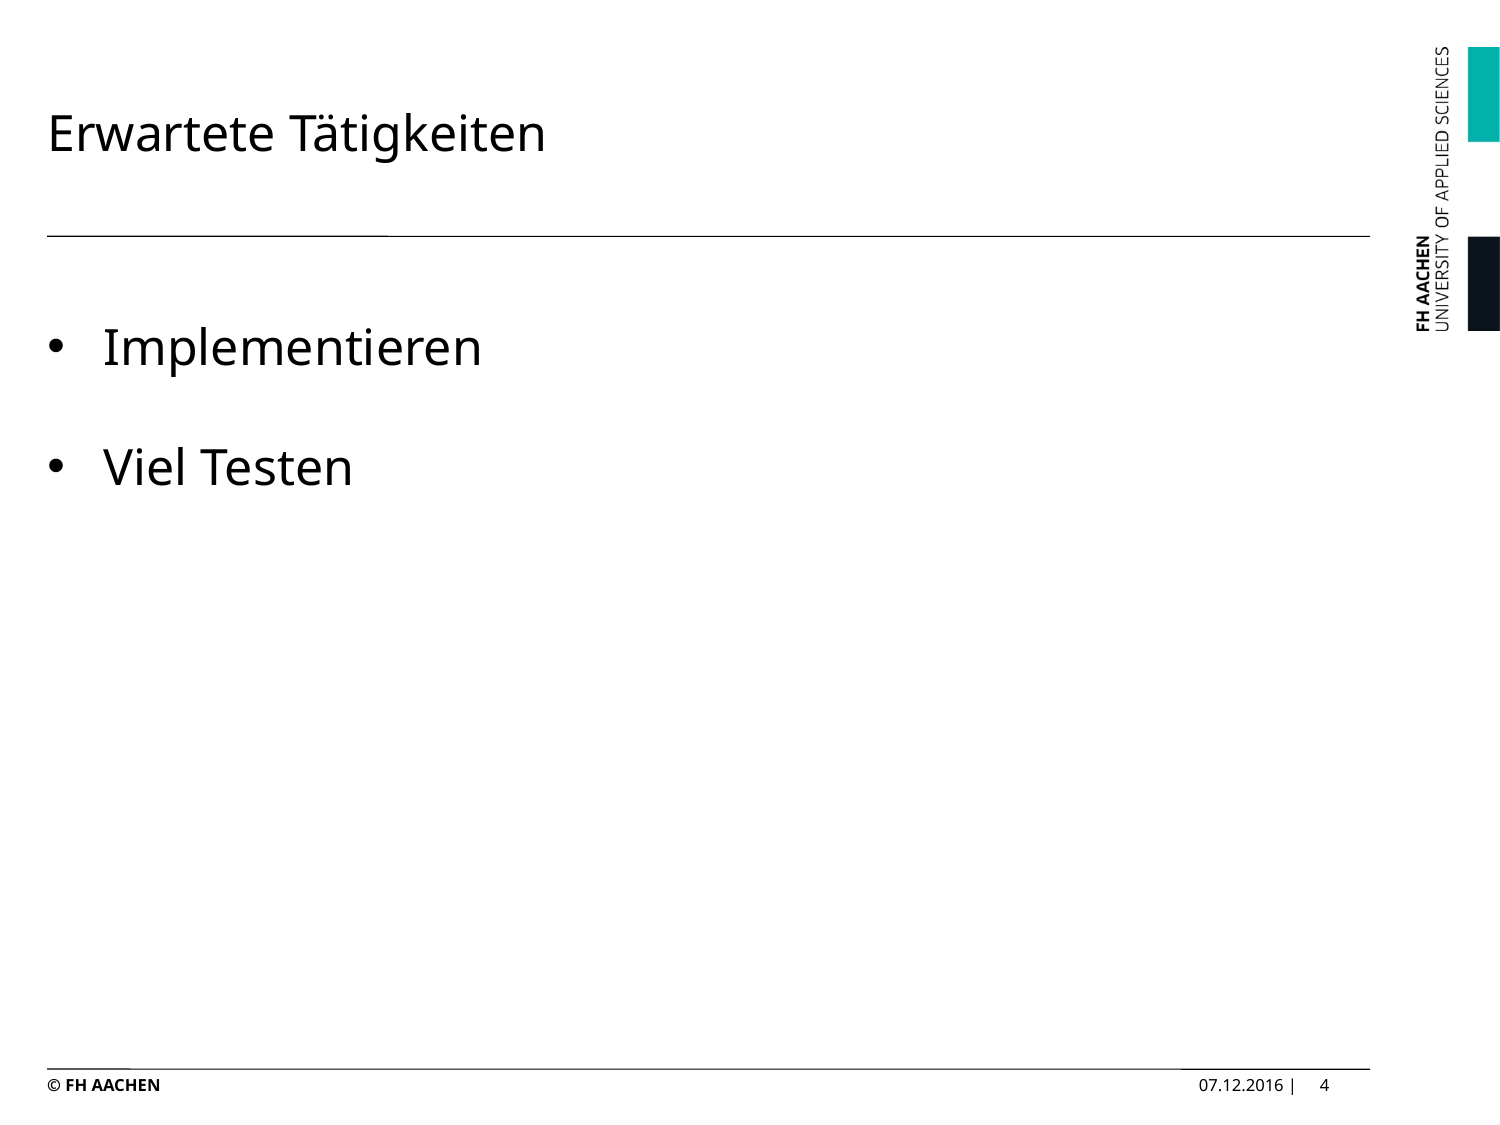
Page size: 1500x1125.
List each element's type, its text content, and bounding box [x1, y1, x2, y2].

slide_number 07.12.2016 | [1198, 1074, 1319, 1095]
slide_number <Nummer> [1319, 1074, 1369, 1095]
title Erwartete Tätigkeiten [47, 101, 1371, 220]
list Implementieren Viel Testen [47, 255, 1371, 1047]
picture [1404, 47, 1500, 331]
footer © FH AACHEN [47, 1074, 988, 1095]
